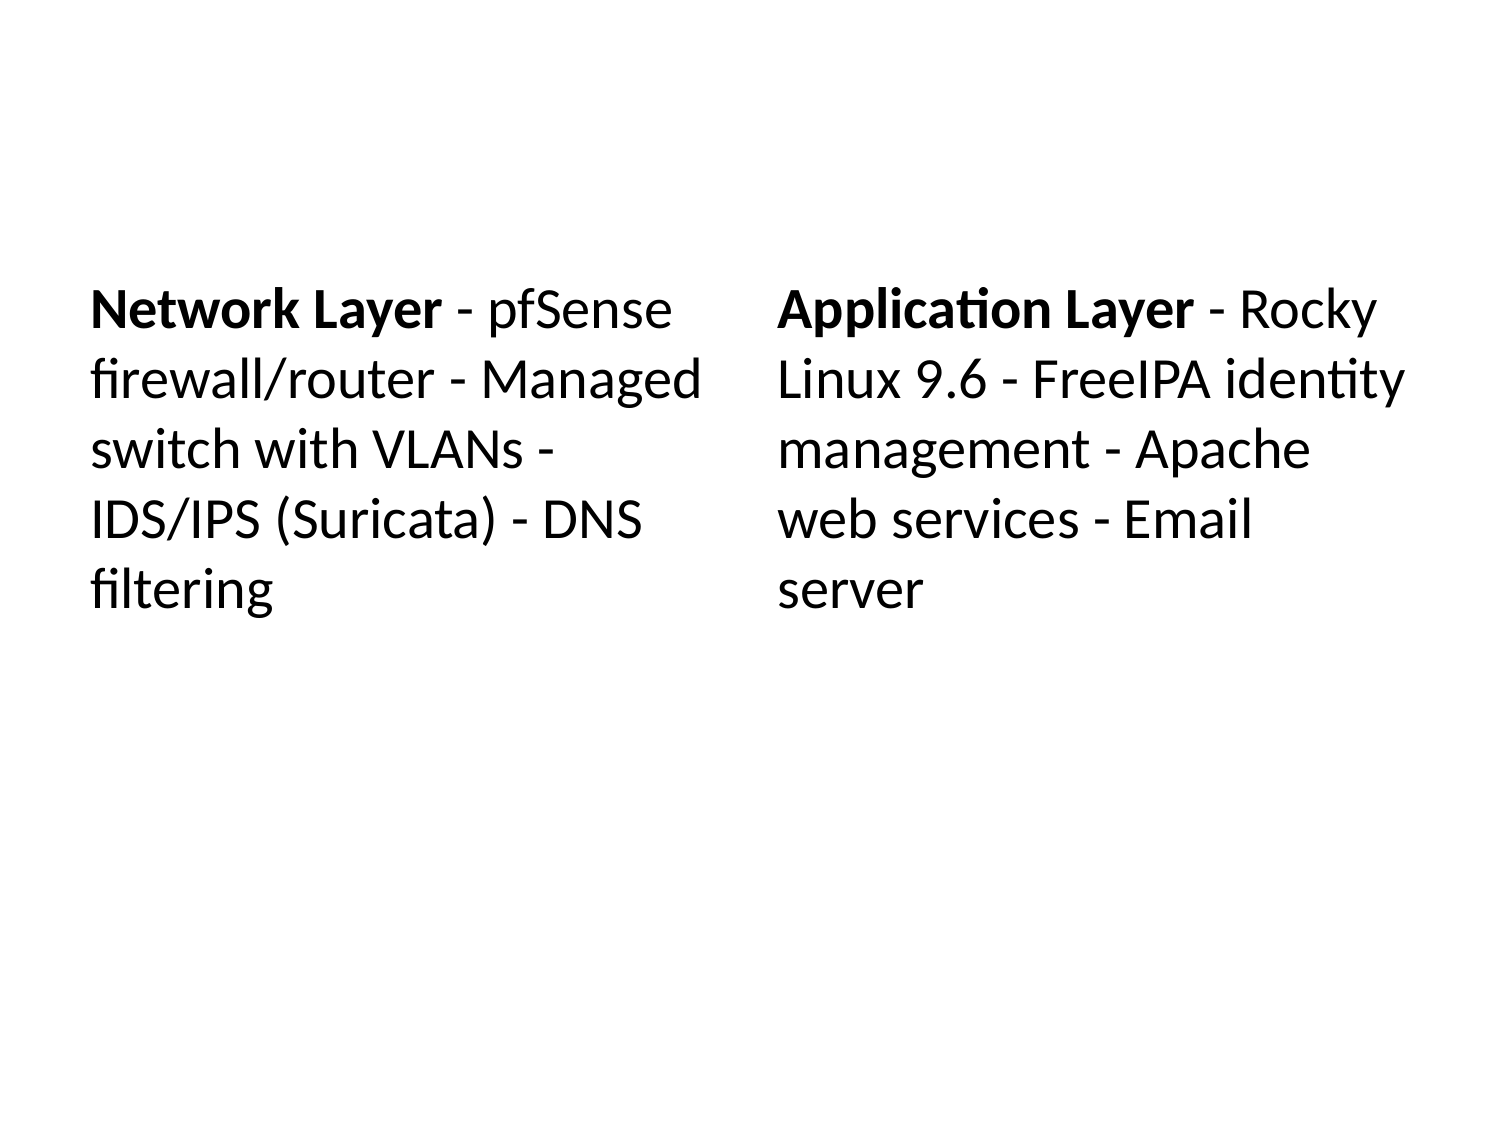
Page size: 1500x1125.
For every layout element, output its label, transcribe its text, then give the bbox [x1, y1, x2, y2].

list Network Layer - pfSense firewall/router - Managed switch with VLANs - IDS/IPS (Suricata) - DNS filtering [75, 262, 738, 1005]
list Application Layer - Rocky Linux 9.6 - FreeIPA identity management - Apache web services - Email server [762, 262, 1425, 1005]
